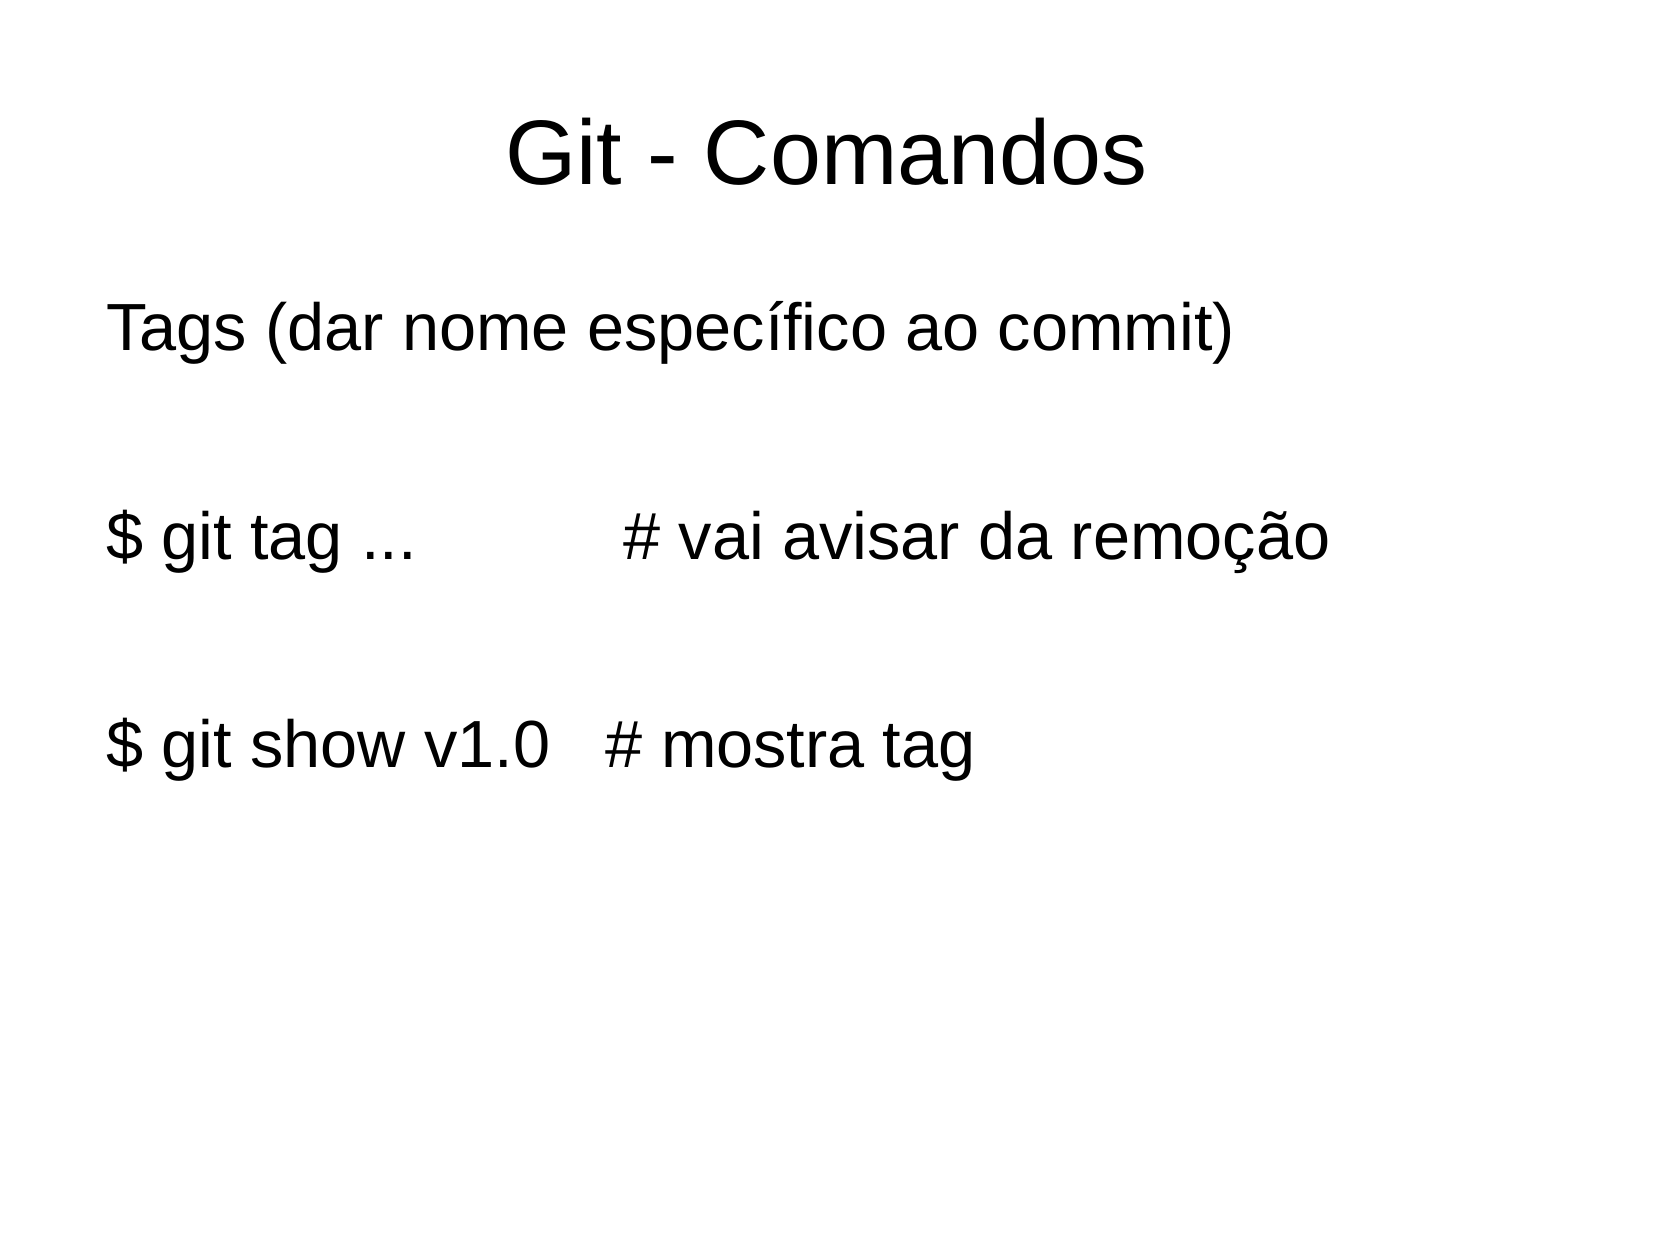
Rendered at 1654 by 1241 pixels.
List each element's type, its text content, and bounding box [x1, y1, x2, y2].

list Tags (dar nome específico ao commit) $ git tag ... # vai avisar da remoção $ git show v1.0 # mostra tag [106, 290, 1572, 1158]
title Git - Comandos [82, 49, 1571, 257]
